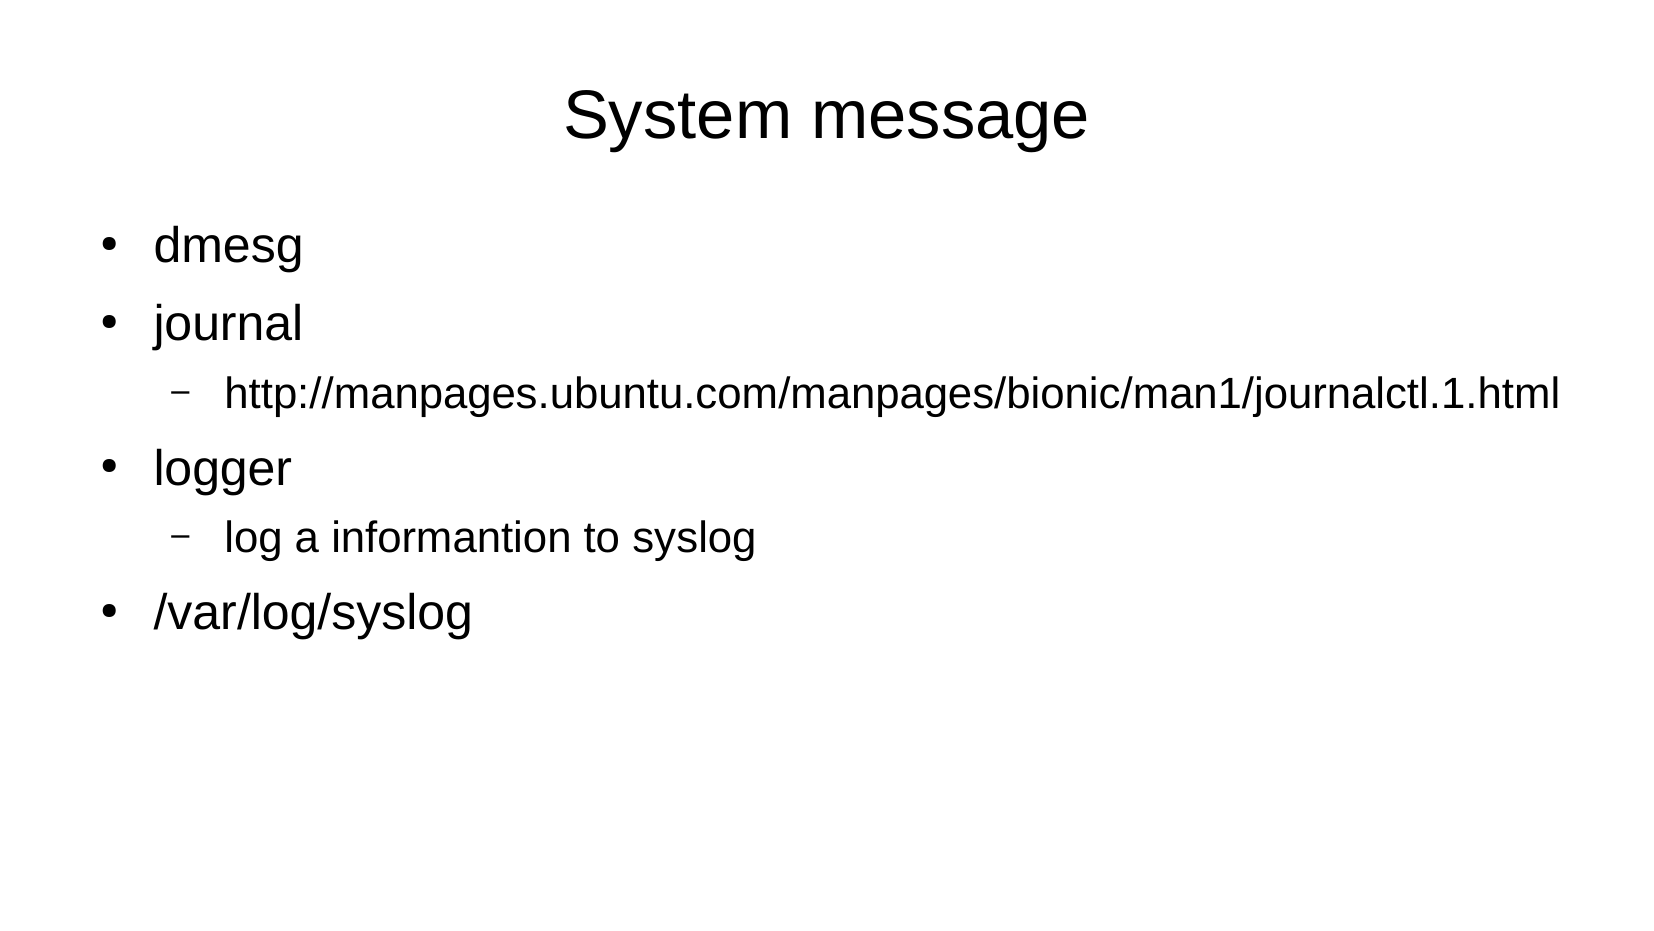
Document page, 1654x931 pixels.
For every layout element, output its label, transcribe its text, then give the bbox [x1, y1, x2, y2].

title System message [82, 37, 1571, 193]
list dmesg journal http://manpages.ubuntu.com/manpages/bionic/man1/journalctl.1.html logger log a informantion to syslog /var/log/syslog [82, 217, 1571, 758]
